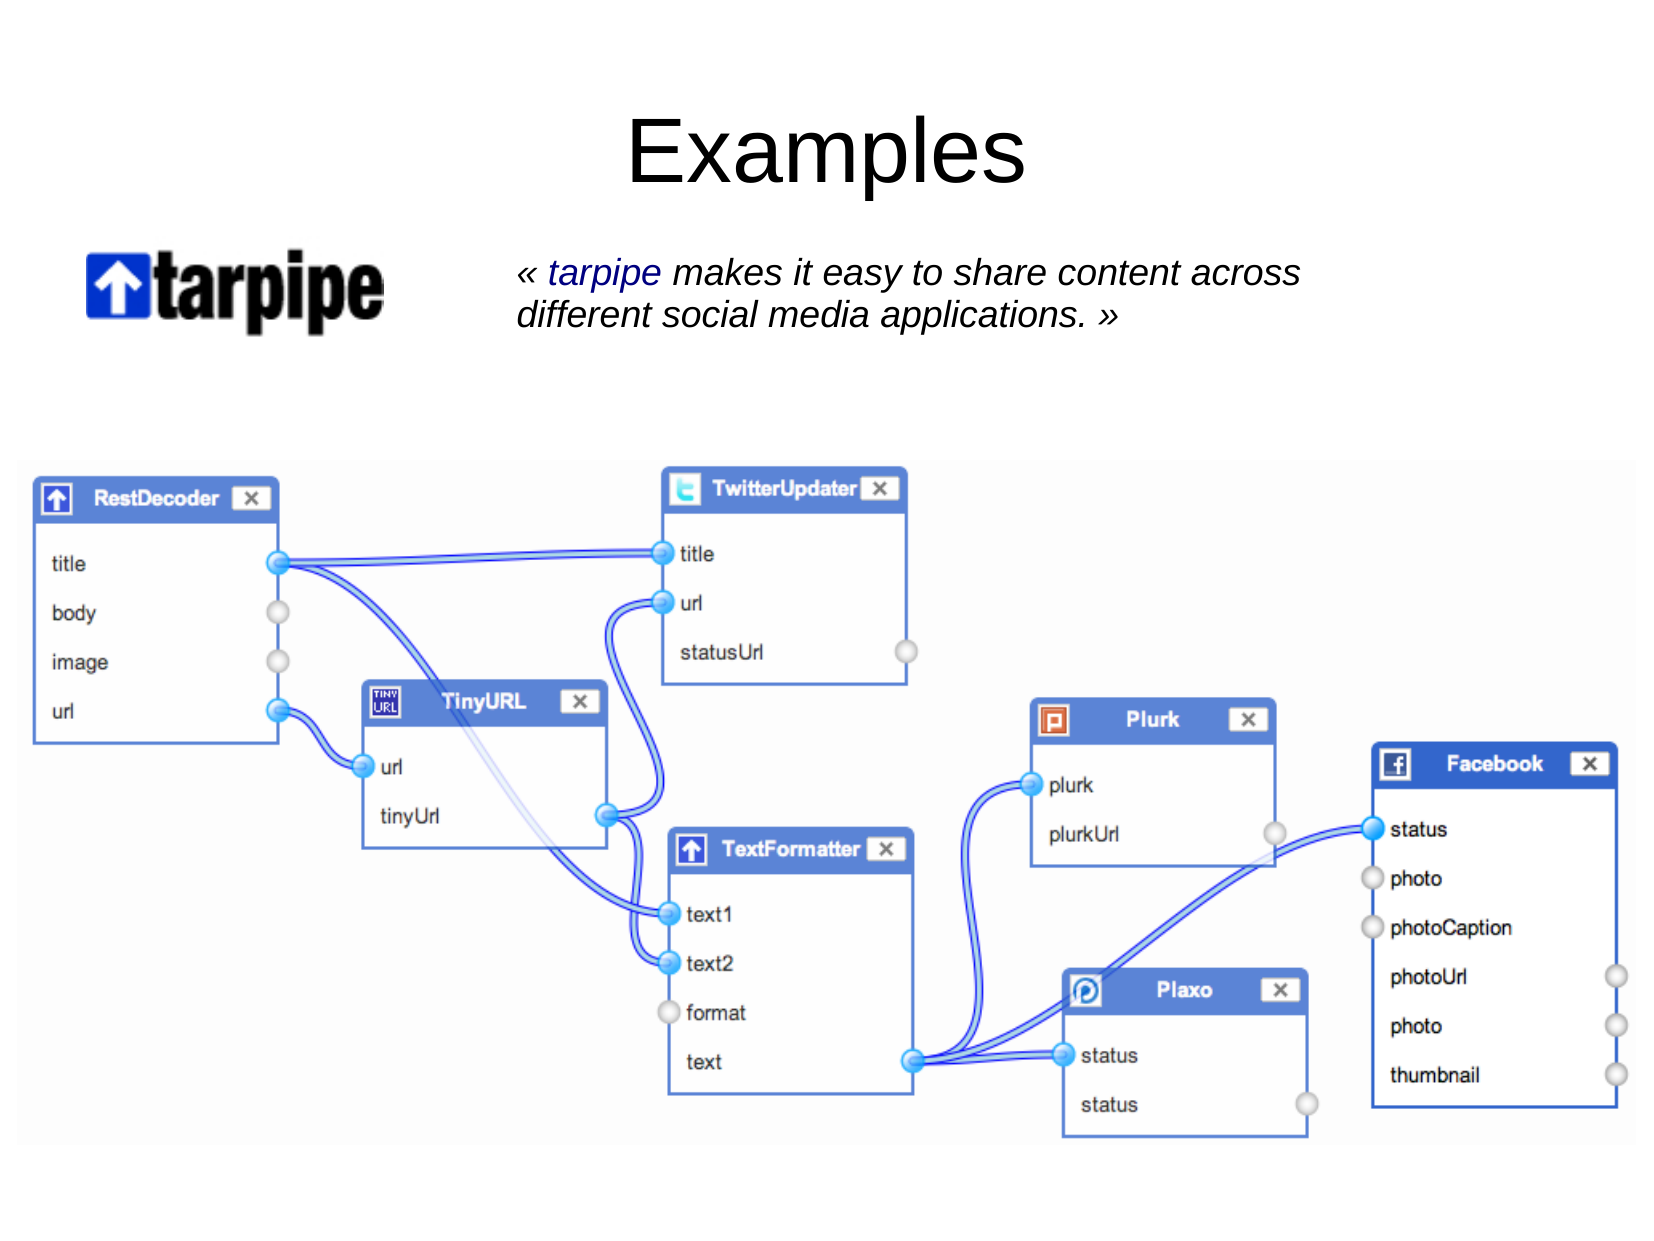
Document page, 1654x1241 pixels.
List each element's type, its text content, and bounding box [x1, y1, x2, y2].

title Examples [59, 47, 1595, 255]
picture [86, 236, 384, 341]
picture [17, 460, 1636, 1145]
text_box « tarpipe makes it easy to share content across different social media applications. » [501, 243, 1447, 343]
